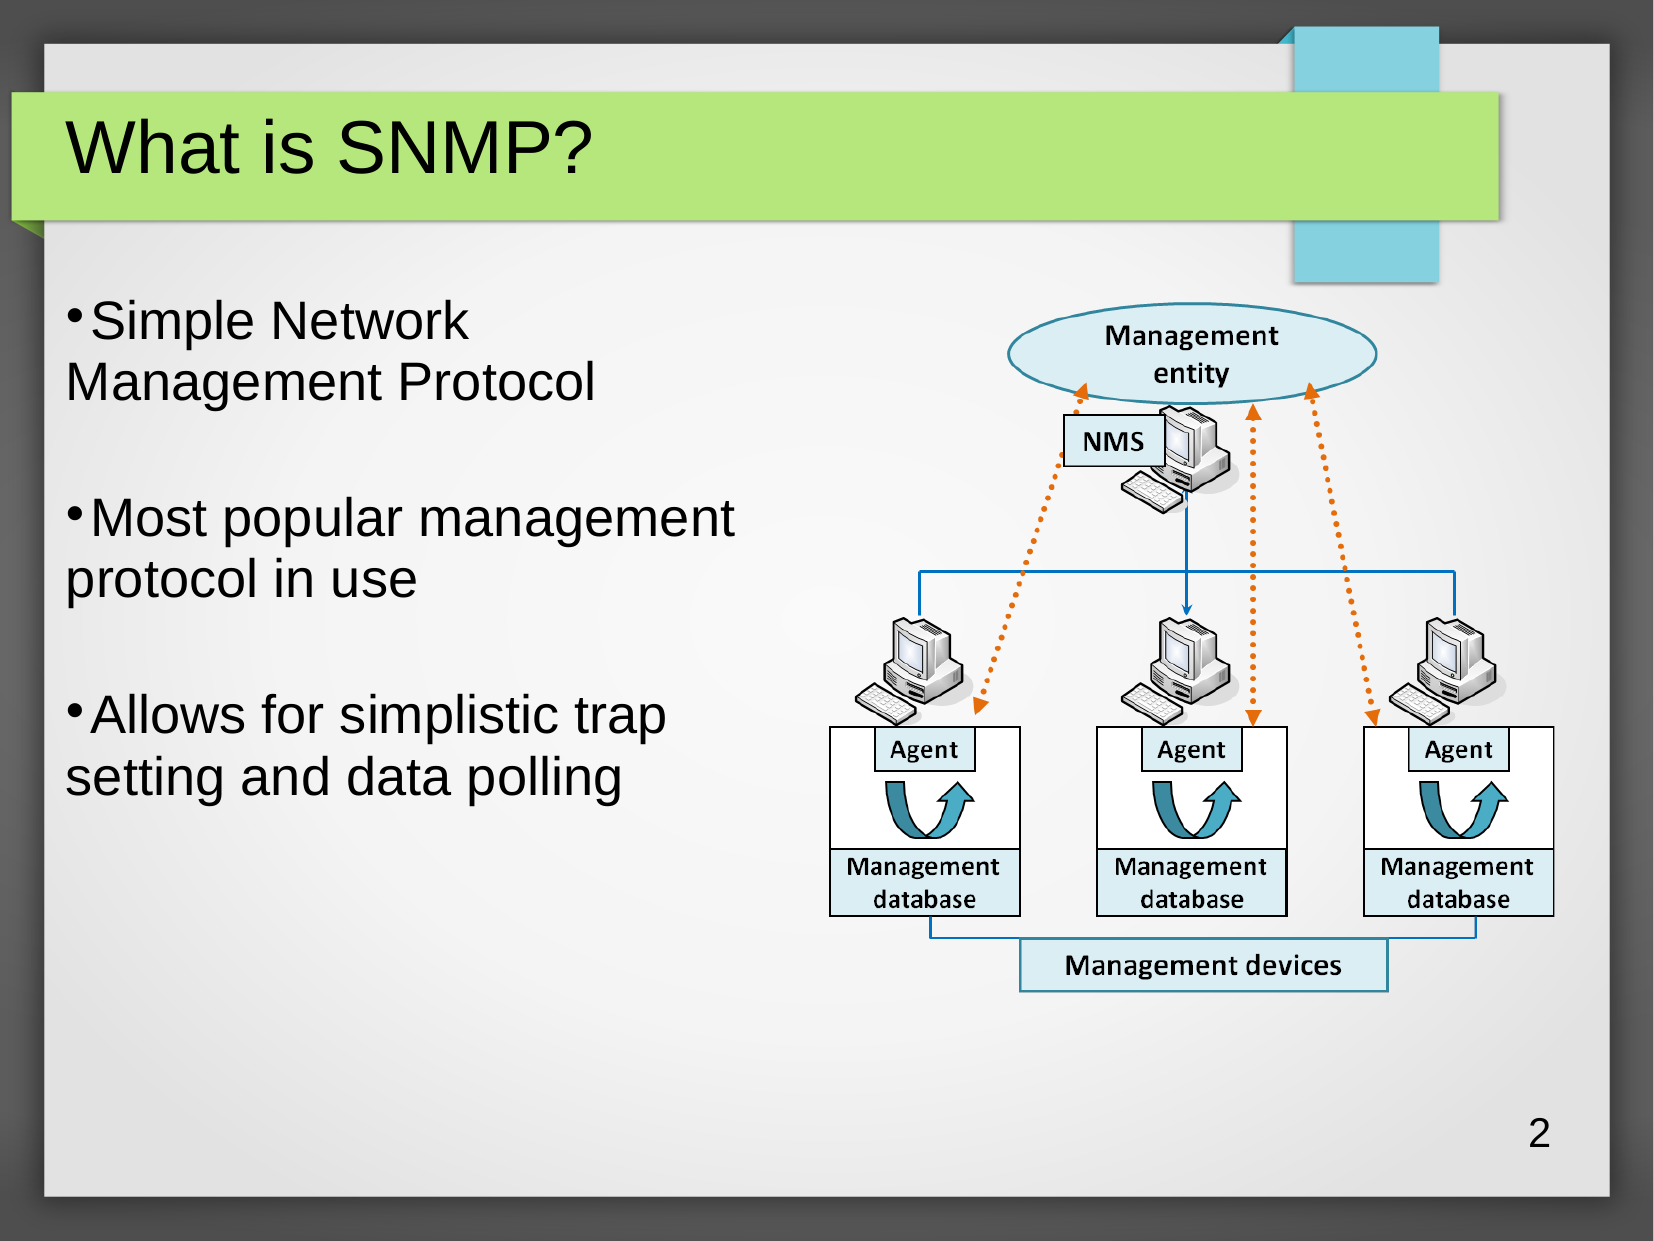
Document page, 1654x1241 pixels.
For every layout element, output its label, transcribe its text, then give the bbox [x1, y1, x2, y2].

picture [0, 0, 1654, 1241]
title What is SNMP? [65, 86, 1247, 205]
text_box 2 [1513, 1102, 1589, 1165]
list Simple Network Management Protocol Most popular management protocol in use Allows for simplistic trap setting and data polling [65, 287, 793, 1007]
